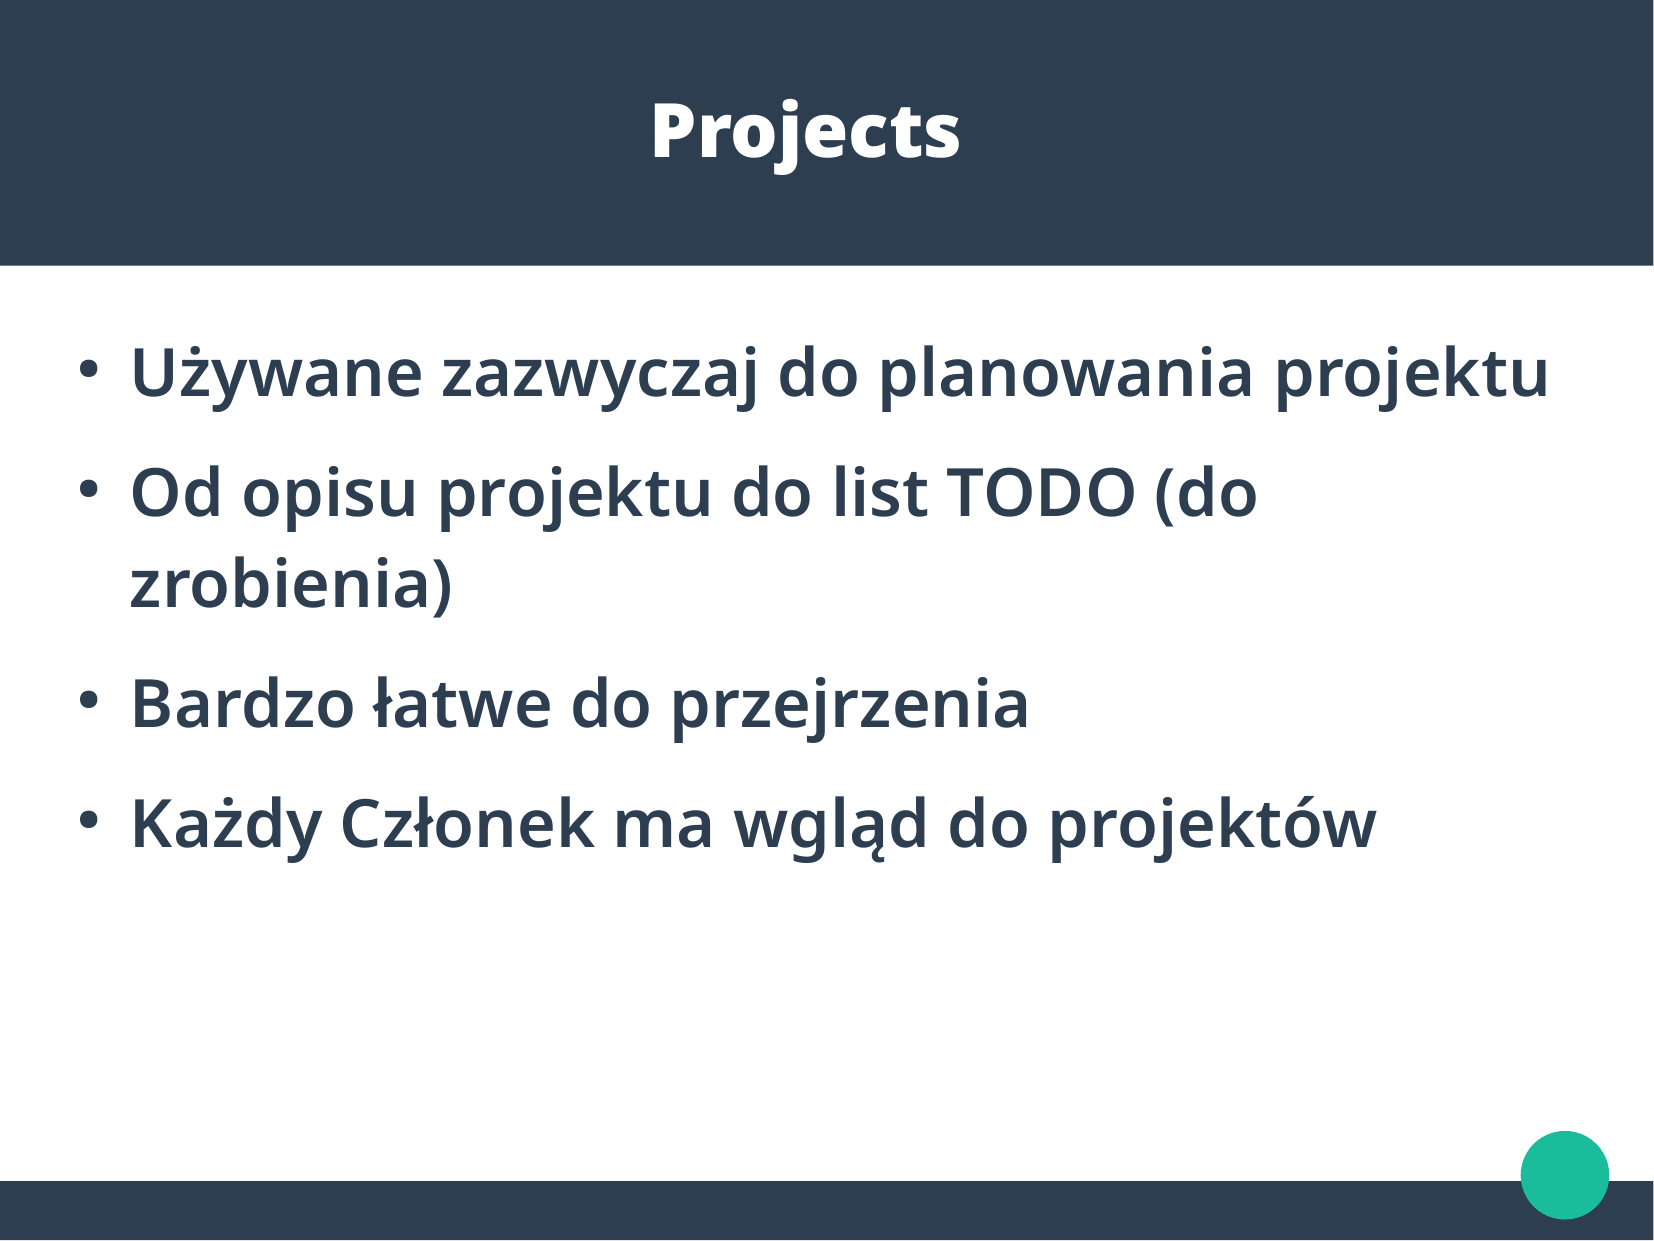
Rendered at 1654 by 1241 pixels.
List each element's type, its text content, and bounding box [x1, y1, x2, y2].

title Projects [59, 49, 1595, 207]
list Używane zazwyczaj do planowania projektu Od opisu projektu do list TODO (do zrobienia) Bardzo łatwe do przejrzenia Każdy Członek ma wgląd do projektów [59, 324, 1595, 1152]
